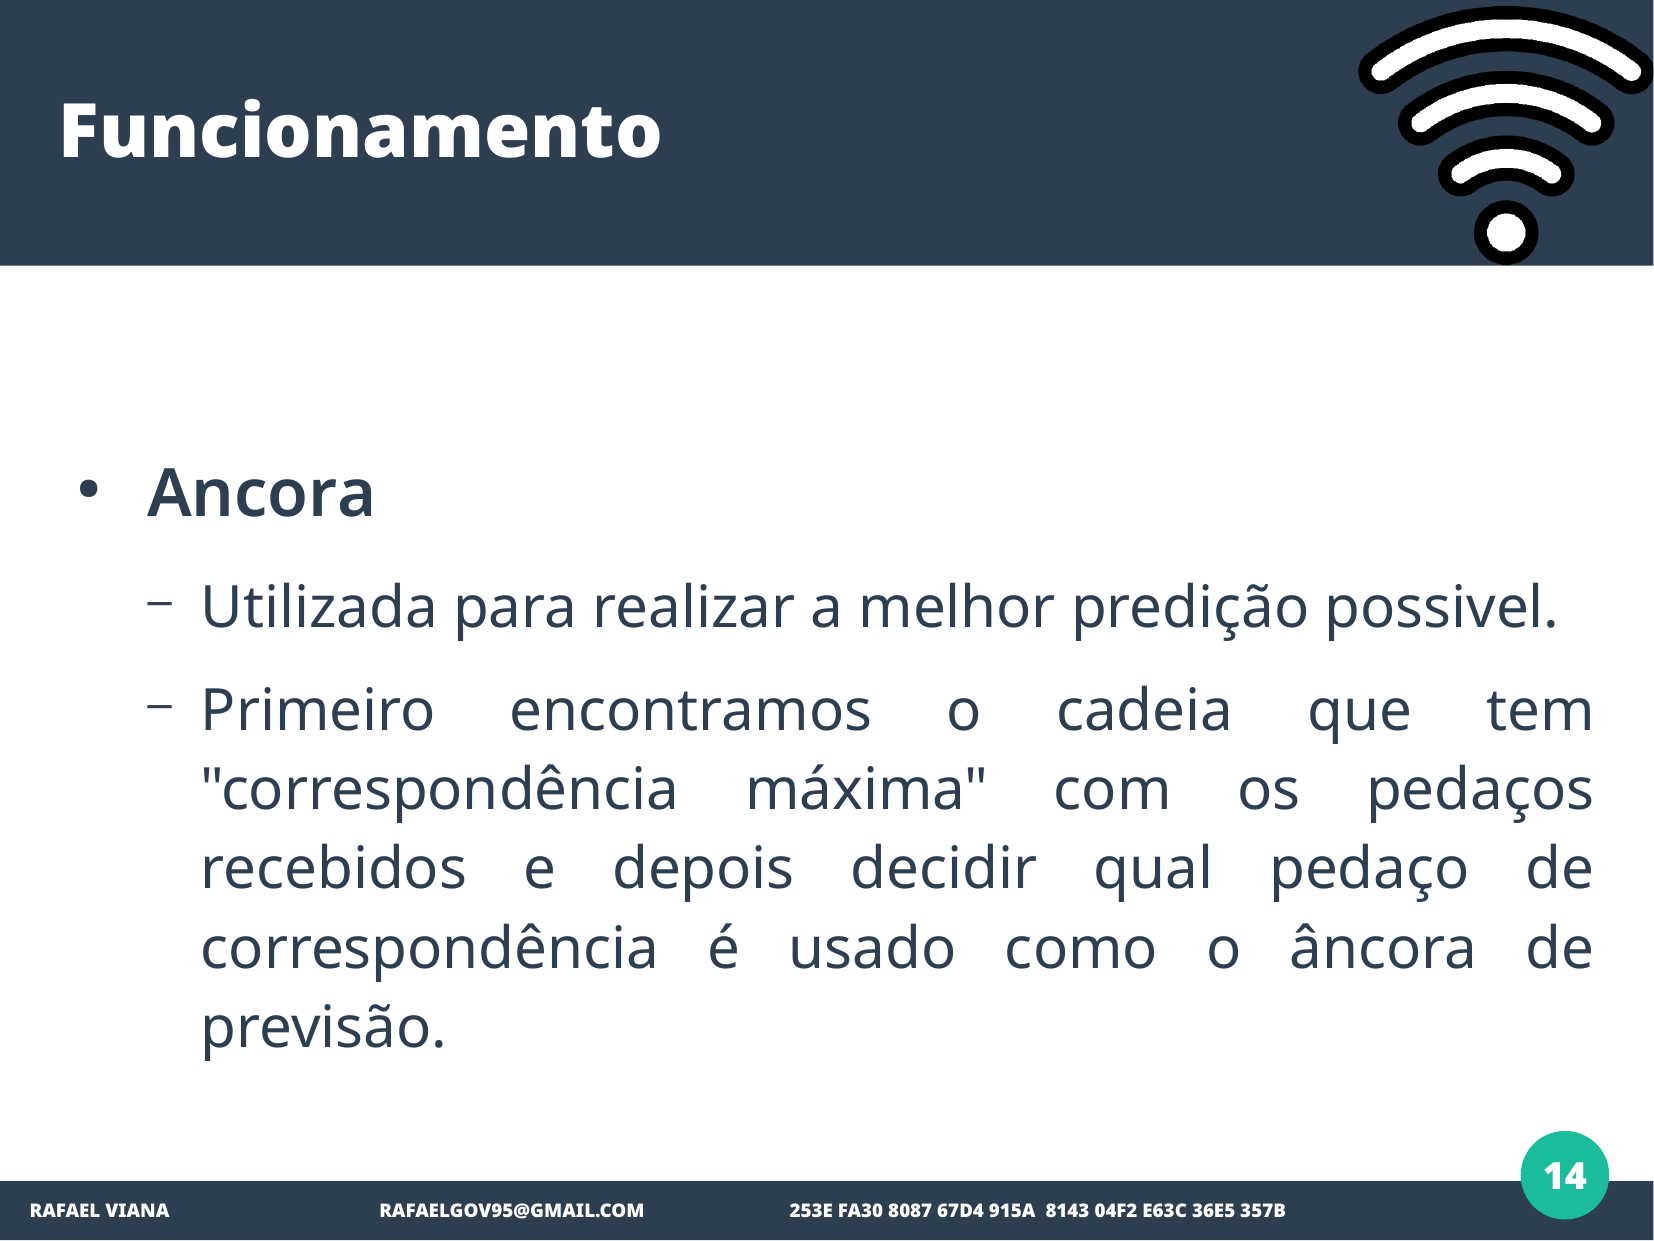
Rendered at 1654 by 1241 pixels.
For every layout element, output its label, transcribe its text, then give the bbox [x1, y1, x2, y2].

text_box RAFAEL VIANA RAFAELGOV95@GMAIL.COM 253E FA30 8087 67D4 915A 8143 04F2 E63C 36E5 357B [29, 1181, 1654, 1241]
picture [1358, 0, 1654, 283]
title Funcionamento [59, 49, 1358, 207]
list Ancora Utilizada para realizar a melhor predição possivel. Primeiro encontramos o cadeia que tem "correspondência máxima" com os pedaços recebidos e depois decidir qual pedaço de correspondência é usado como o âncora de previsão. [59, 324, 1595, 1152]
